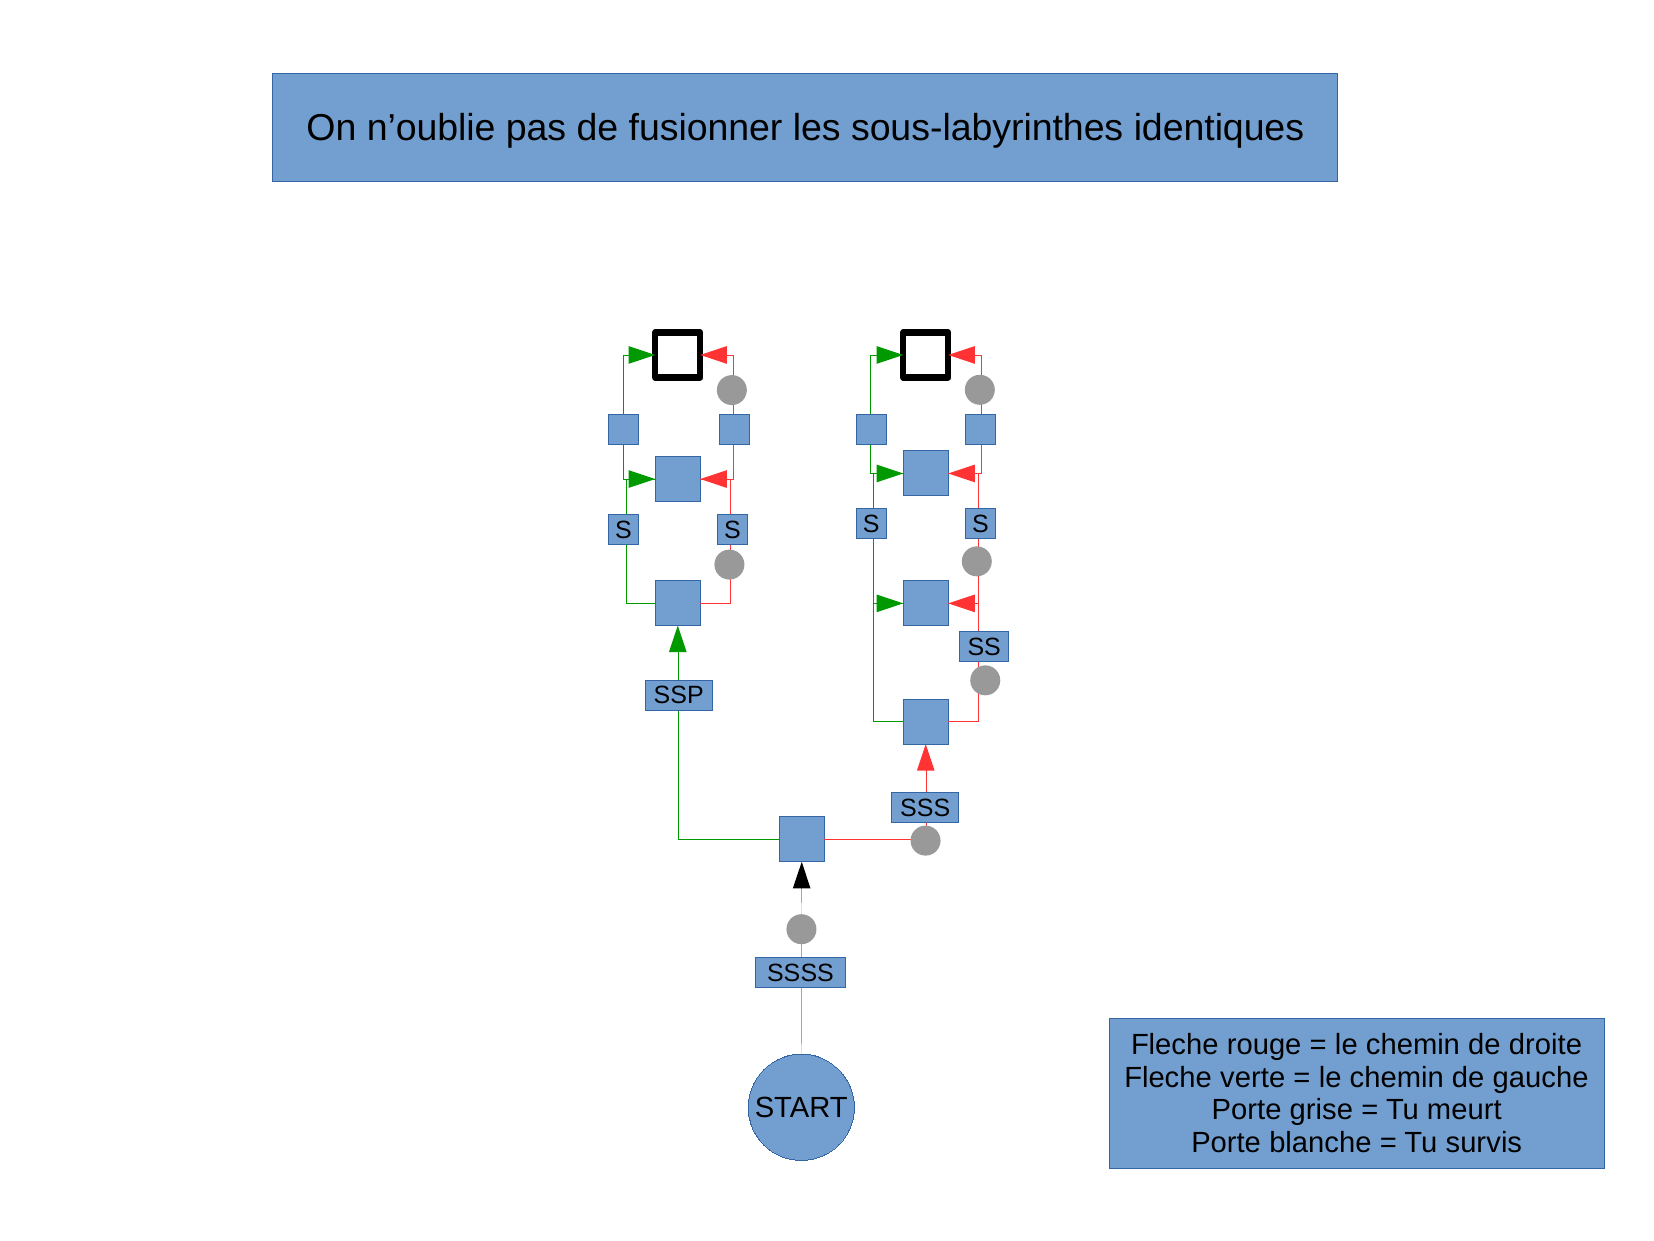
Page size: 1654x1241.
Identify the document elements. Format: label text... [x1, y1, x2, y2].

text_box [655, 580, 701, 626]
text_box [714, 549, 745, 580]
text_box [856, 414, 887, 445]
text_box SSP [645, 680, 713, 711]
text_box [716, 375, 747, 406]
text_box S [856, 508, 887, 539]
text_box [970, 665, 1001, 696]
text_box [903, 332, 949, 378]
text_box [910, 825, 941, 856]
text_box S [965, 508, 996, 539]
text_box SSS [891, 792, 959, 823]
text_box S [608, 514, 639, 545]
text_box On n’oublie pas de fusionner les sous-labyrinthes identiques [272, 73, 1338, 182]
text_box [965, 414, 996, 445]
text_box [608, 414, 639, 445]
text_box SS [959, 631, 1009, 662]
text_box [779, 816, 825, 862]
text_box [719, 414, 750, 445]
text_box [655, 456, 701, 502]
text_box SSSS [755, 957, 846, 988]
text_box START [748, 1054, 855, 1161]
text_box [964, 374, 995, 405]
text_box [903, 450, 949, 496]
text_box [961, 546, 992, 577]
text_box [786, 914, 817, 945]
text_box [903, 580, 949, 626]
text_box [655, 332, 701, 378]
text_box Fleche rouge = le chemin de droite Fleche verte = le chemin de gauche Porte grise = Tu meurt Porte blanche = Tu survis [1109, 1018, 1605, 1169]
text_box S [717, 514, 748, 545]
text_box [903, 699, 949, 745]
